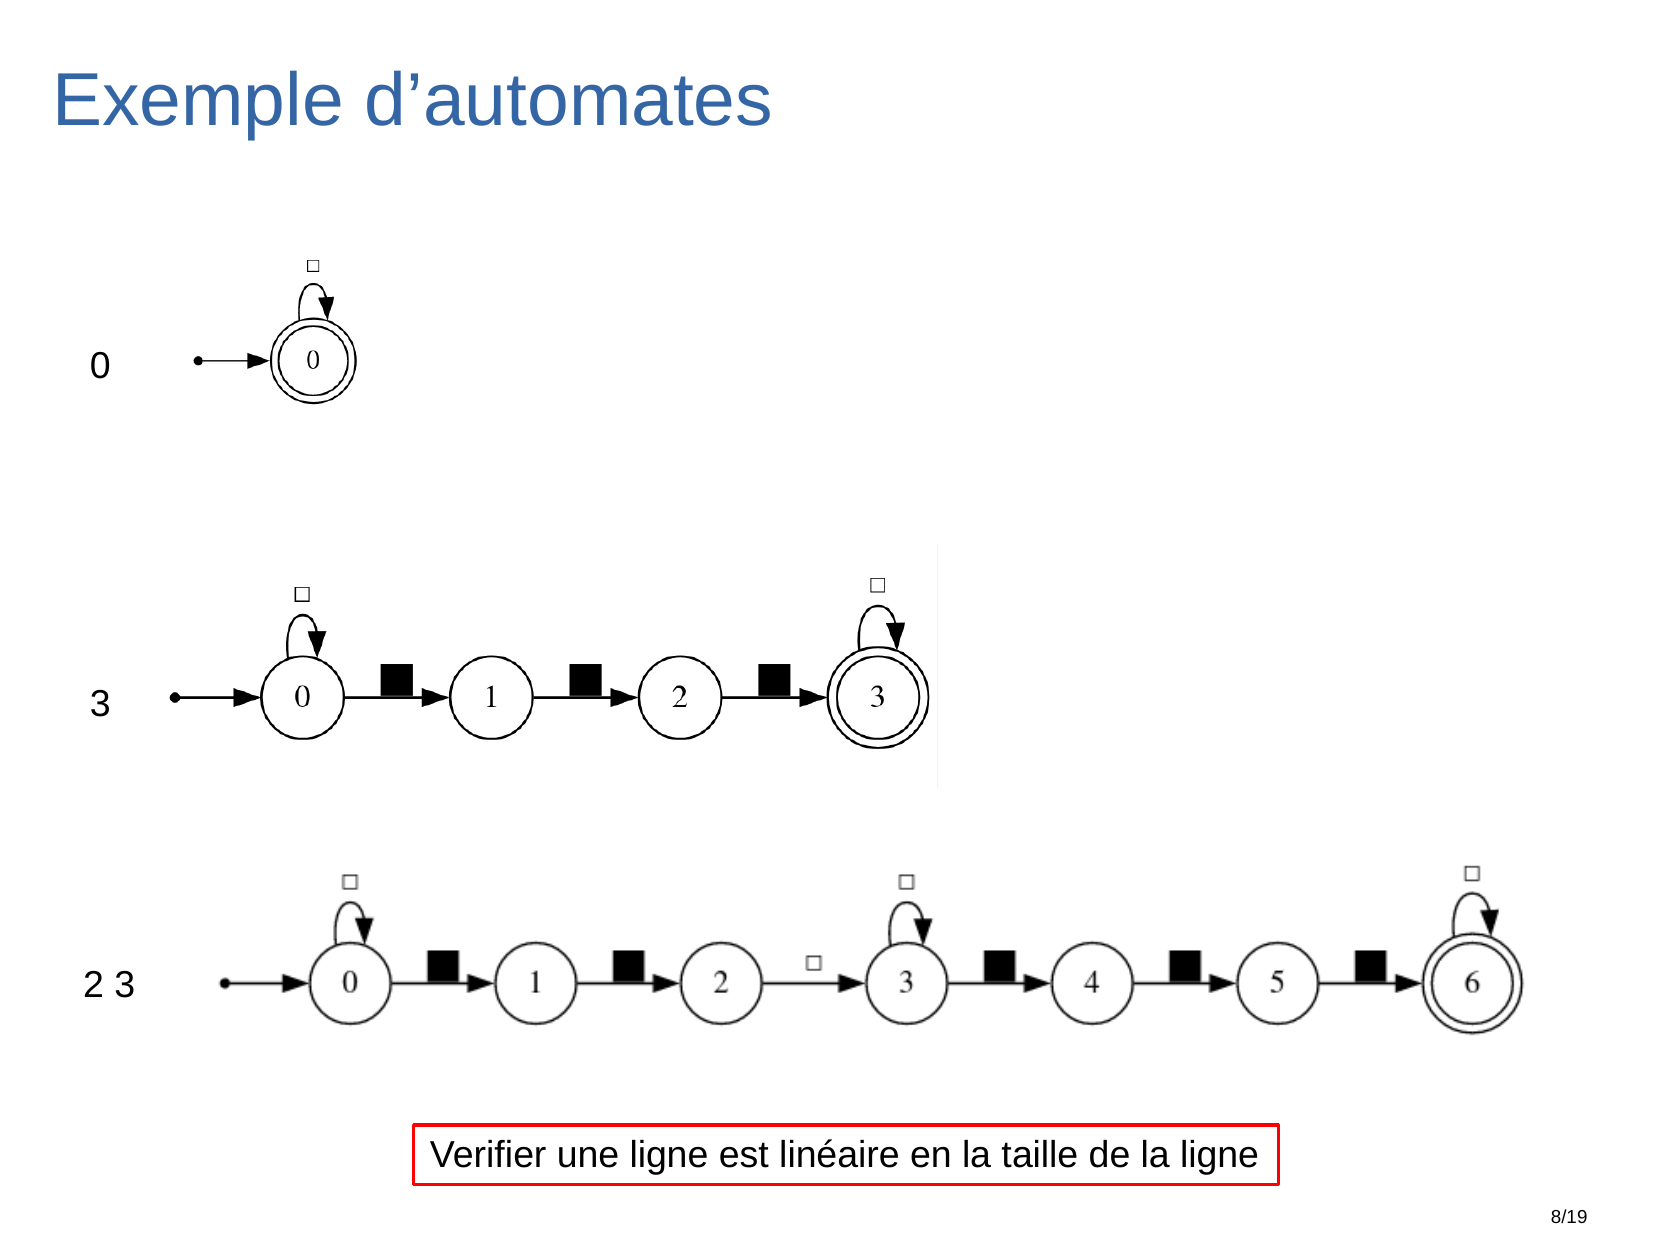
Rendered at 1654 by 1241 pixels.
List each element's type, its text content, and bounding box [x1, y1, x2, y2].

text_box 2 3 [68, 955, 151, 1013]
text_box 8/19 [1536, 1198, 1613, 1235]
text_box 3 [75, 675, 126, 732]
text_box Exemple d’automates [37, 50, 863, 151]
text_box 0 [75, 337, 126, 395]
picture [163, 544, 1585, 1096]
text_box Verifier une ligne est linéaire en la taille de la ligne [413, 1125, 1279, 1185]
picture [187, 236, 379, 451]
